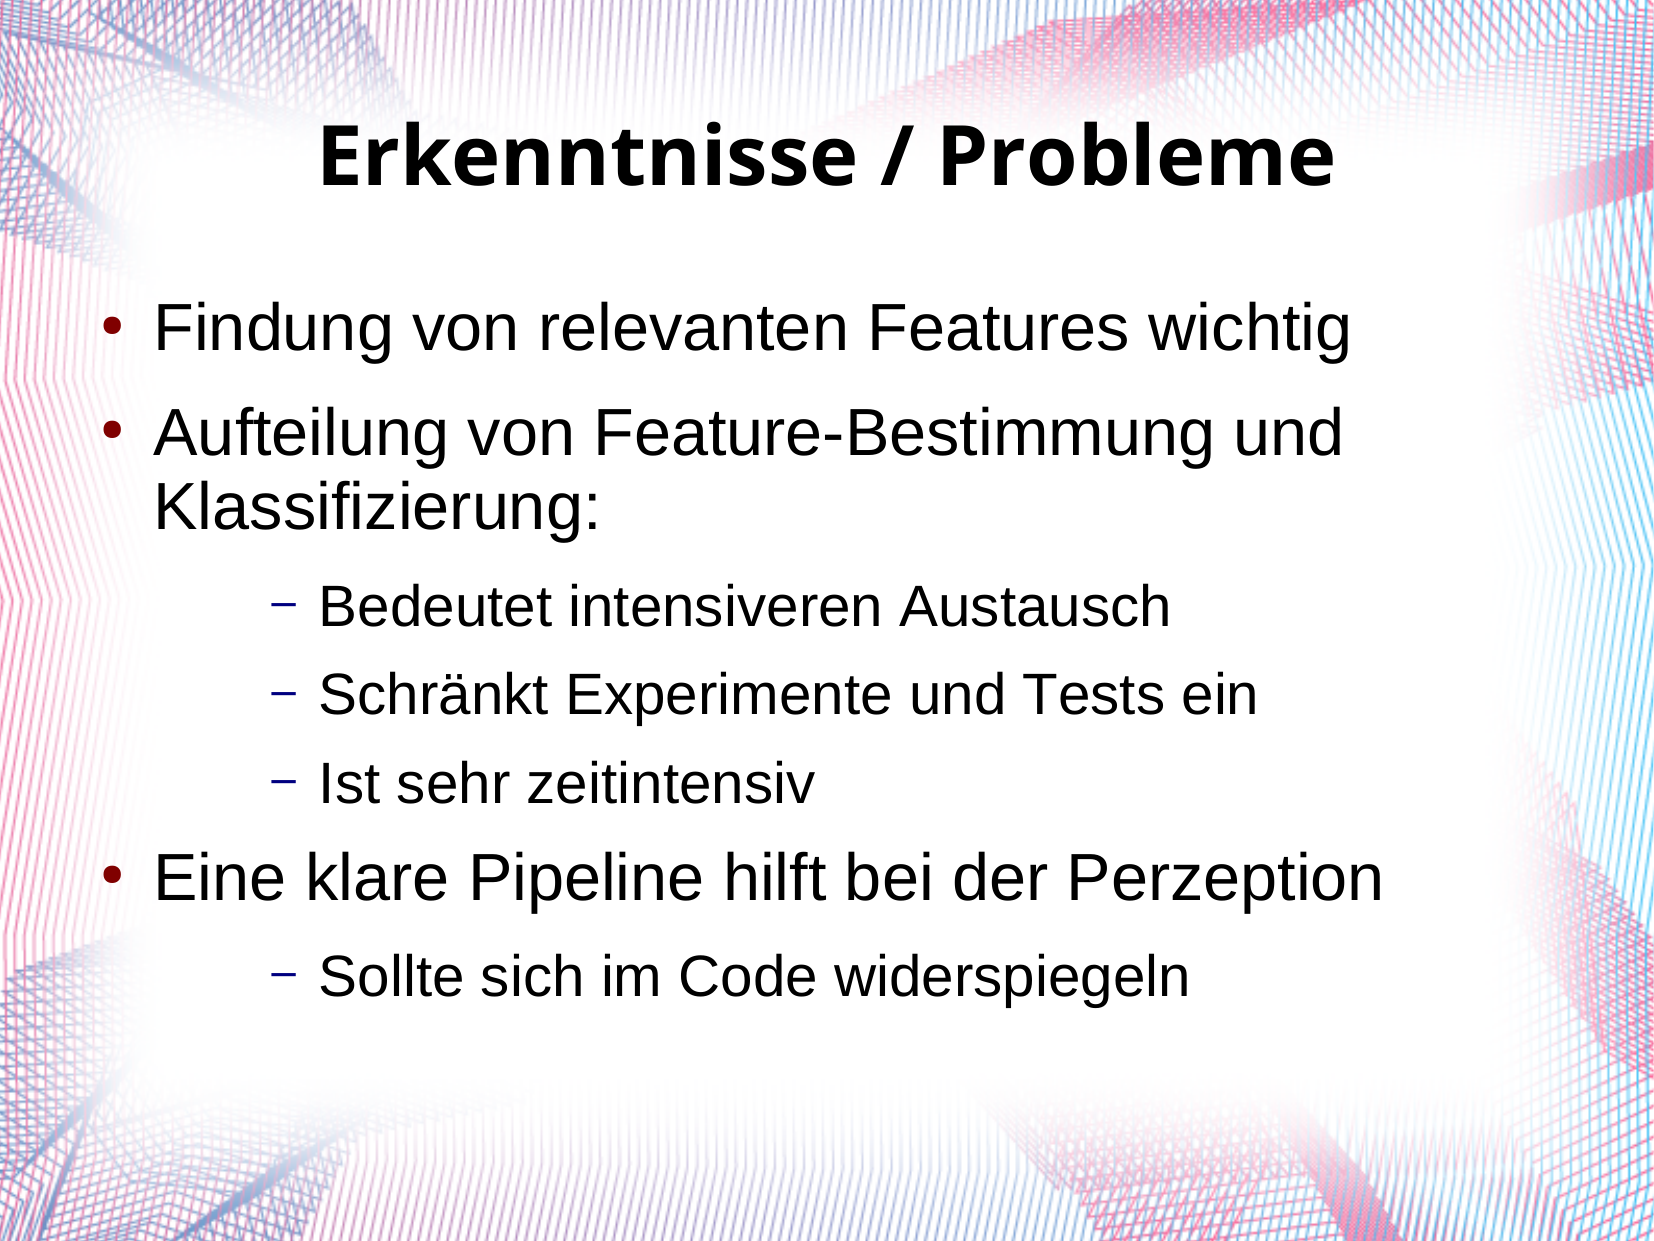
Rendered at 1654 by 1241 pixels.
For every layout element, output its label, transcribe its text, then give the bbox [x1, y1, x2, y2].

title Erkenntnisse / Probleme [82, 49, 1571, 257]
picture [0, 0, 1654, 1241]
list Findung von relevanten Features wichtig Aufteilung von Feature-Bestimmung und Klassifizierung: Bedeutet intensiveren Austausch Schränkt Experimente und Tests ein Ist sehr zeitintensiv Eine klare Pipeline hilft bei der Perzeption Sollte sich im Code widerspiegeln [82, 290, 1571, 1109]
